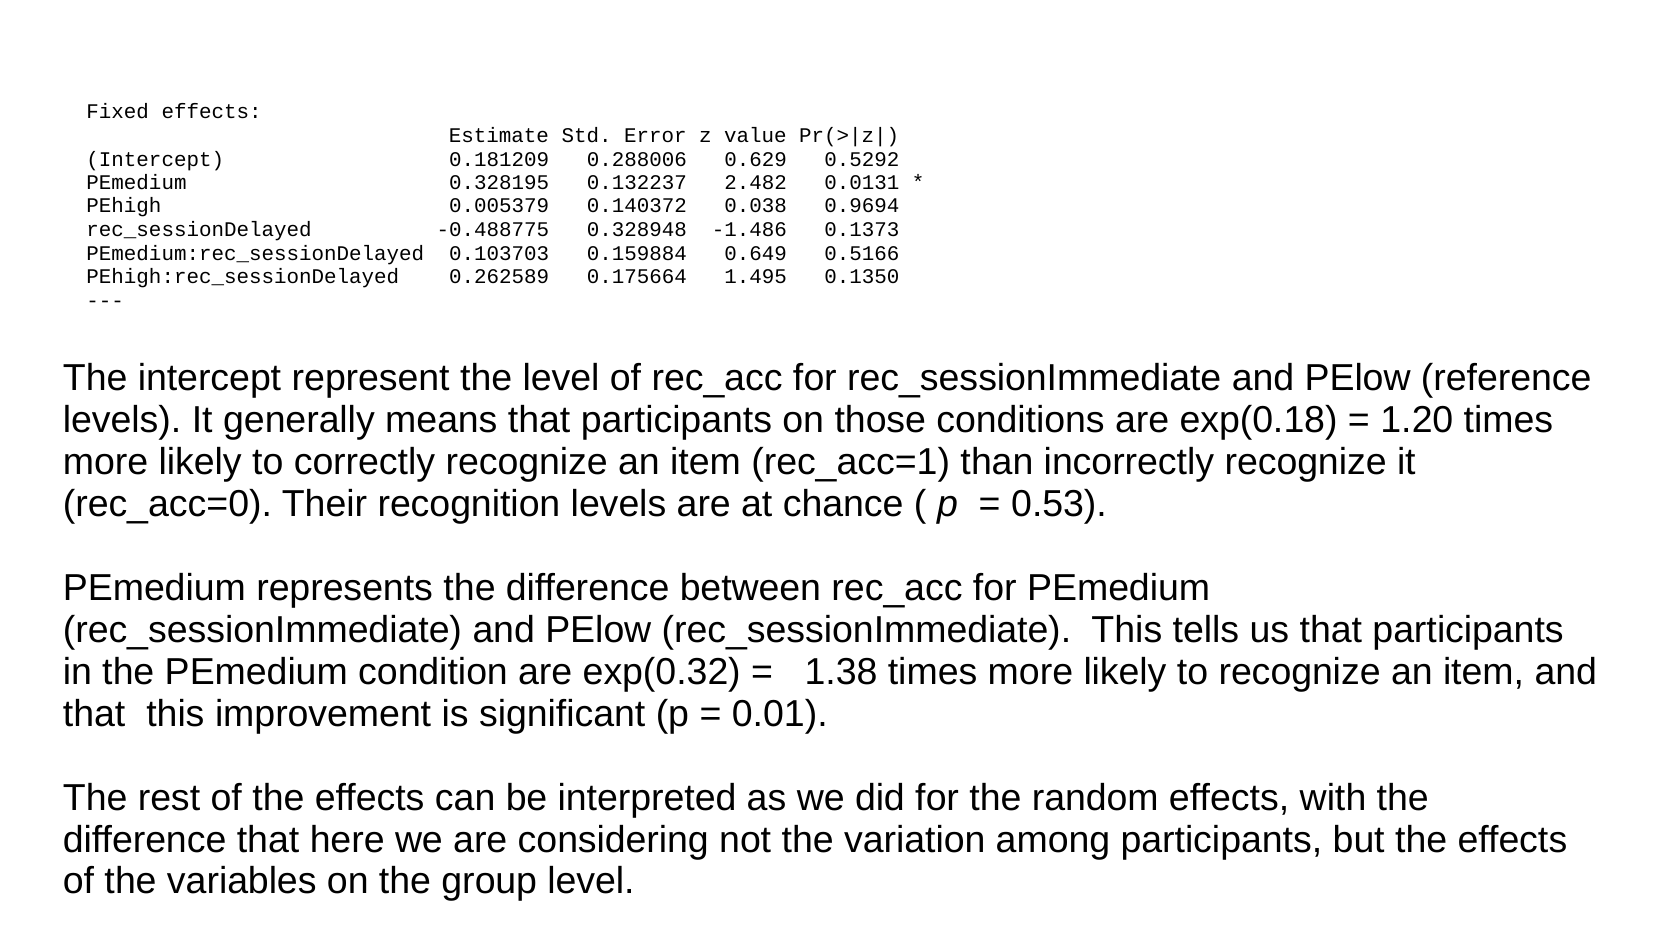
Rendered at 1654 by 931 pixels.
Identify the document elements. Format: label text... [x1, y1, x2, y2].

text_box Fixed effects: Estimate Std. Error z value Pr(>|z|) (Intercept) 0.181209 0.288006 0.629 0.5292 PEmedium 0.328195 0.132237 2.482 0.0131 * PEhigh 0.005379 0.140372 0.038 0.9694 rec_sessionDelayed -0.488775 0.328948 -1.486 0.1373 PEmedium:rec_sessionDelayed 0.103703 0.159884 0.649 0.5166 PEhigh:rec_sessionDelayed 0.262589 0.175664 1.495 0.1350 --- [71, 70, 1264, 348]
text_box The intercept represent the level of rec_acc for rec_sessionImmediate and PElow (reference levels). It generally means that participants on those conditions are exp(0.18) = 1.20 times more likely to correctly recognize an item (rec_acc=1) than incorrectly recognize it (rec_acc=0). Their recognition levels are at chance ( p = 0.53). PEmedium represents the difference between rec_acc for PEmedium (rec_sessionImmediate) and PElow (rec_sessionImmediate). This tells us that participants in the PEmedium condition are exp(0.32) = 1.38 times more likely to recognize an item, and that this improvement is significant (p = 0.01). The rest of the effects can be interpreted as we did for the random effects, with the difference that here we are considering not the variation among participants, but the effects of the variables on the group level. [48, 348, 1619, 931]
